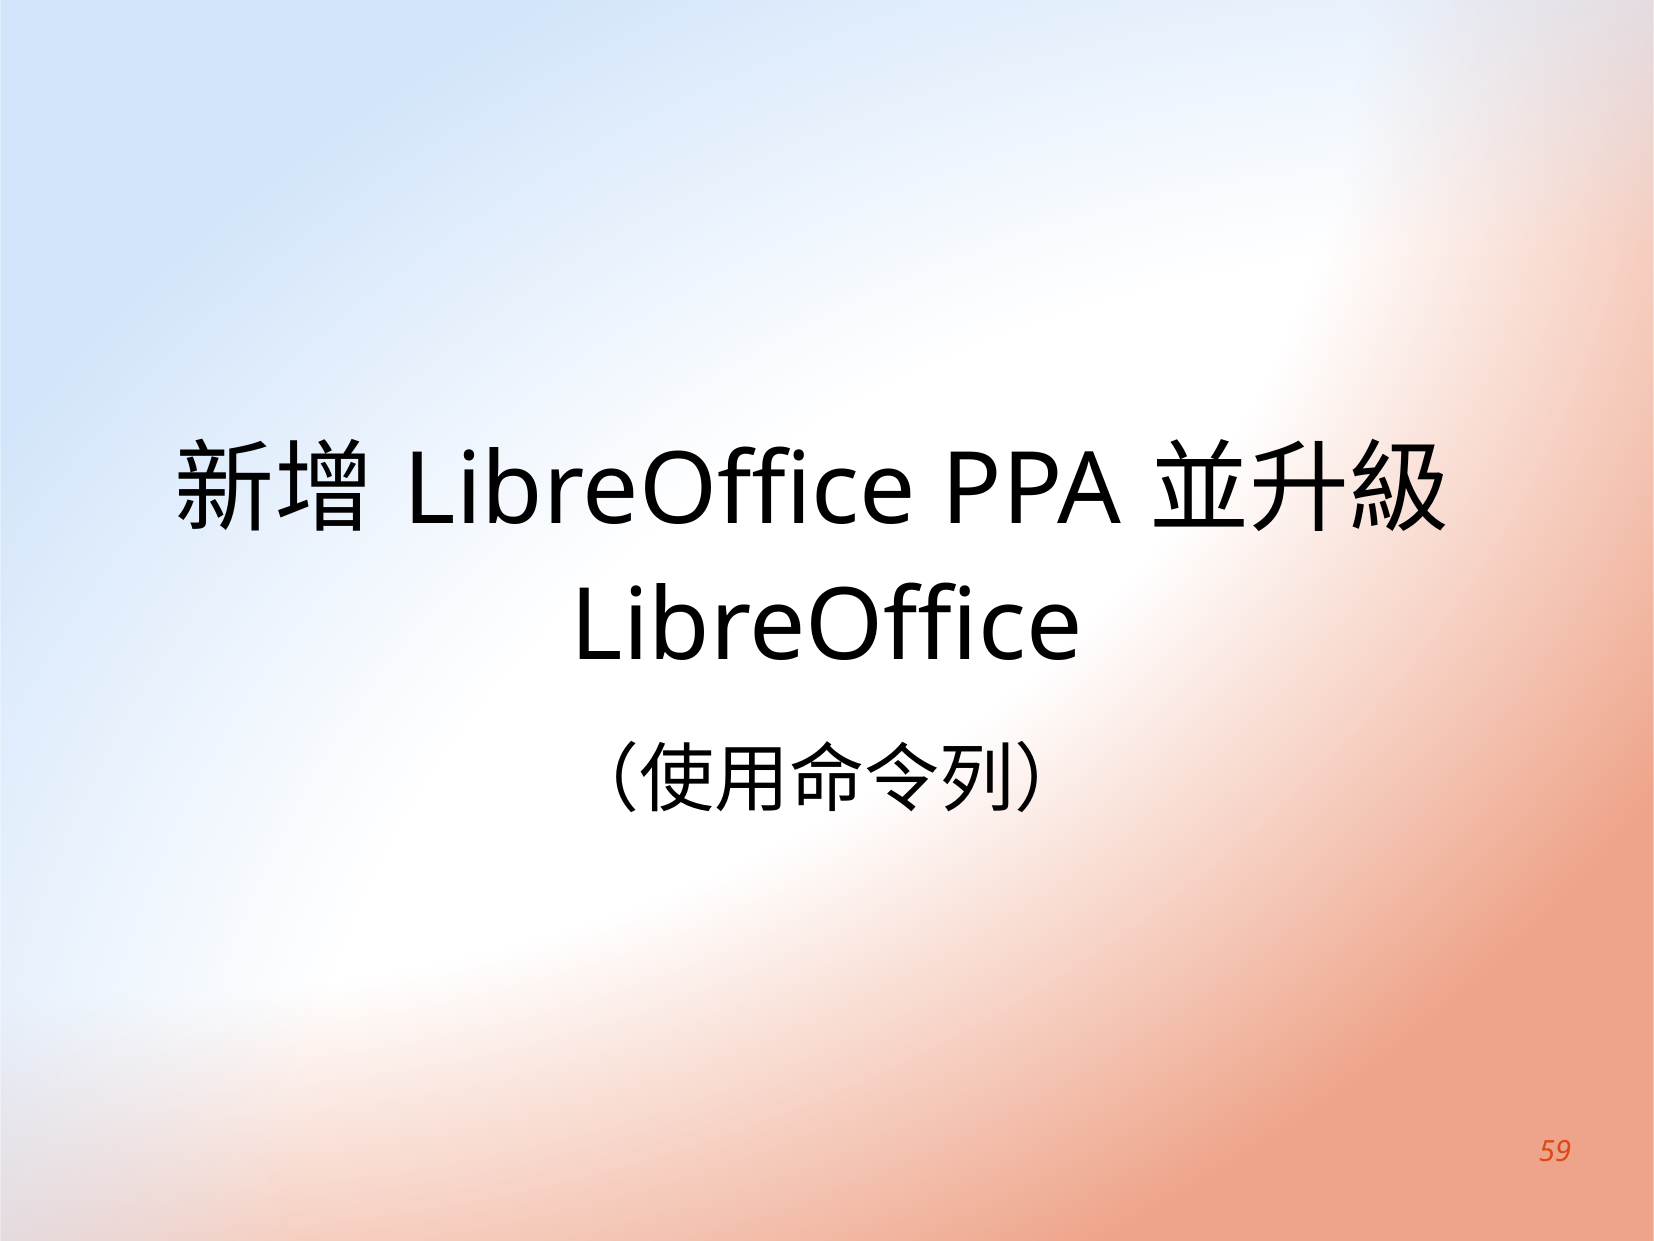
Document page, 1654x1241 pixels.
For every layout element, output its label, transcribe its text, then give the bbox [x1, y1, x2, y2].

picture [0, 0, 1654, 1241]
subtitle 新增LibreOffice PPA並升級LibreOffice （使用命令列） [82, 49, 1571, 1186]
